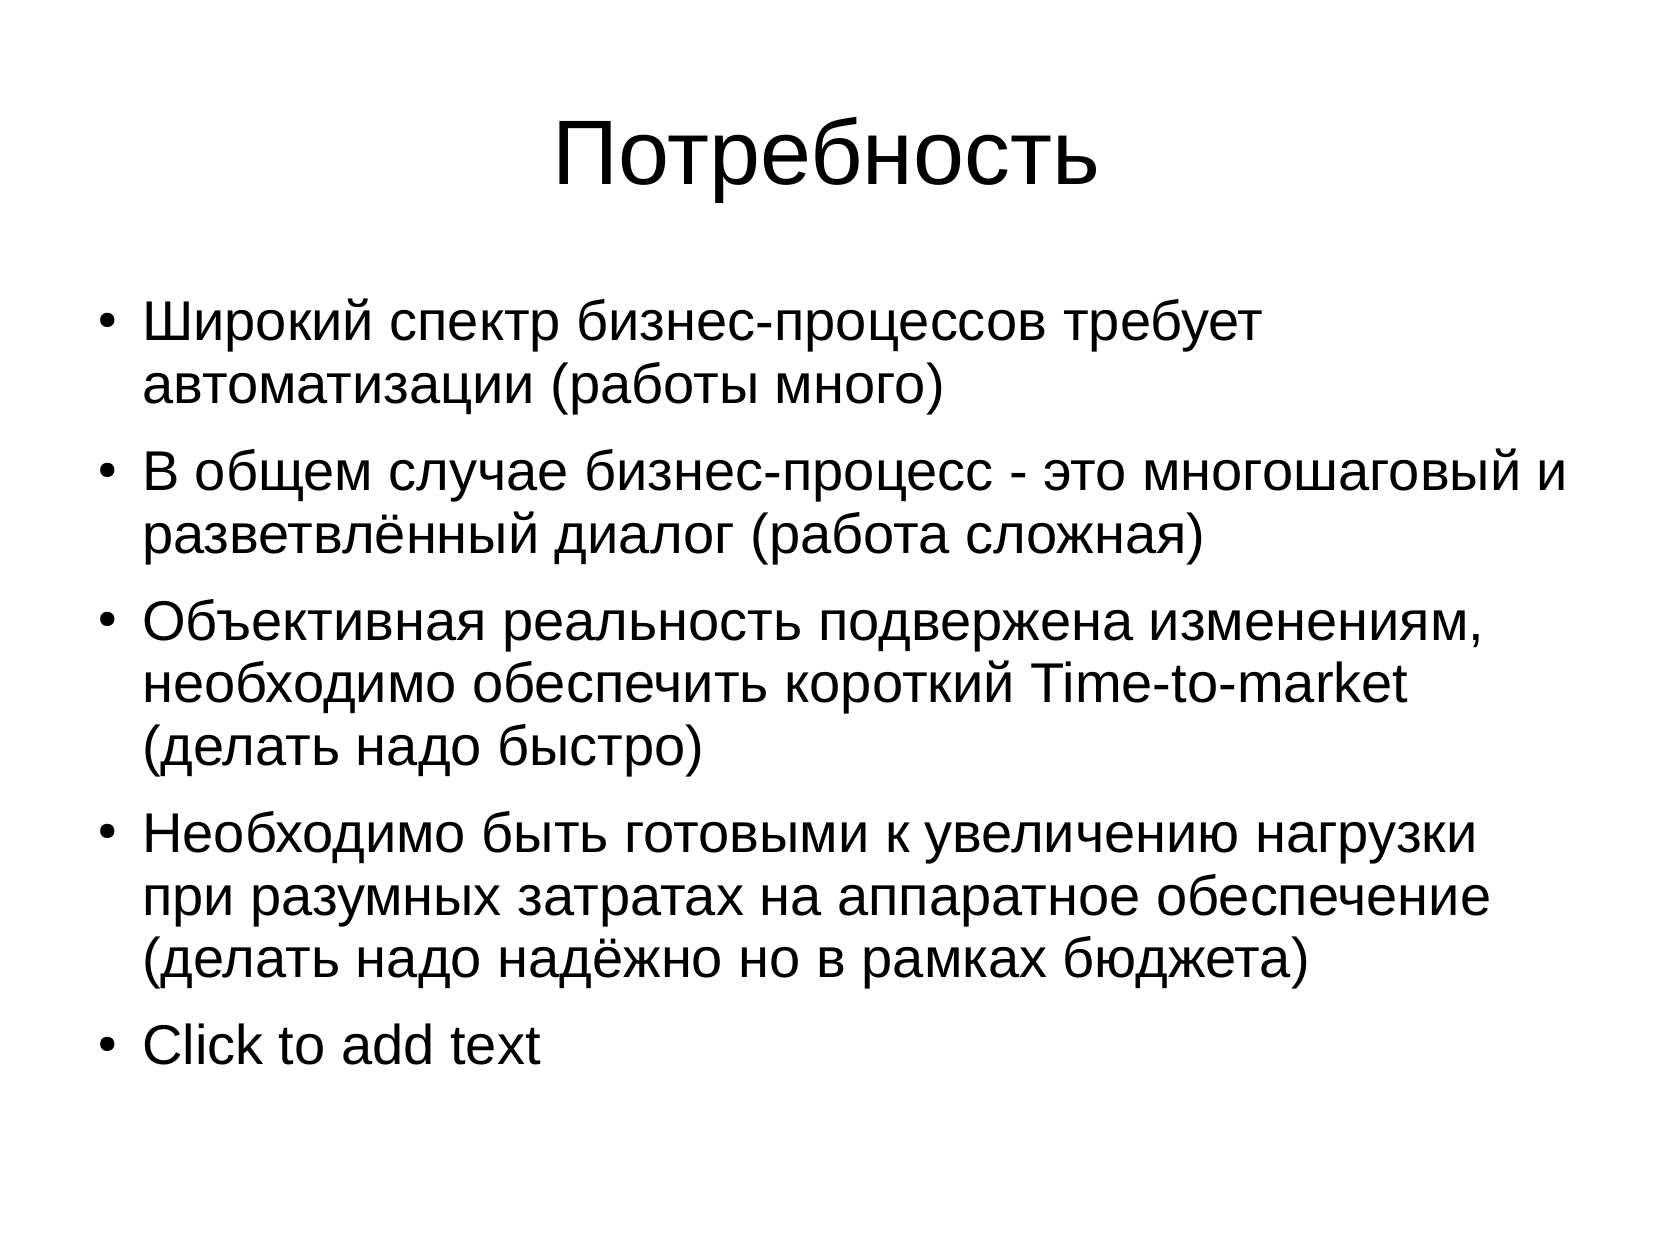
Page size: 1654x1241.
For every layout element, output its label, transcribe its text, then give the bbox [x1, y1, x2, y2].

title Потребность [82, 49, 1571, 257]
list Широкий спектр бизнес-процессов требует автоматизации (работы много) В общем случае бизнес-процесс - это многошаговый и разветвлённый диалог (работа сложная) Объективная реальность подвержена изменениям, необходимо обеспечить короткий Time-to-market (делать надо быстро) Необходимо быть готовыми к увеличению нагрузки при разумных затратах на аппаратное обеспечение (делать надо надёжно но в рамках бюджета) Click to add text [82, 290, 1571, 1096]
